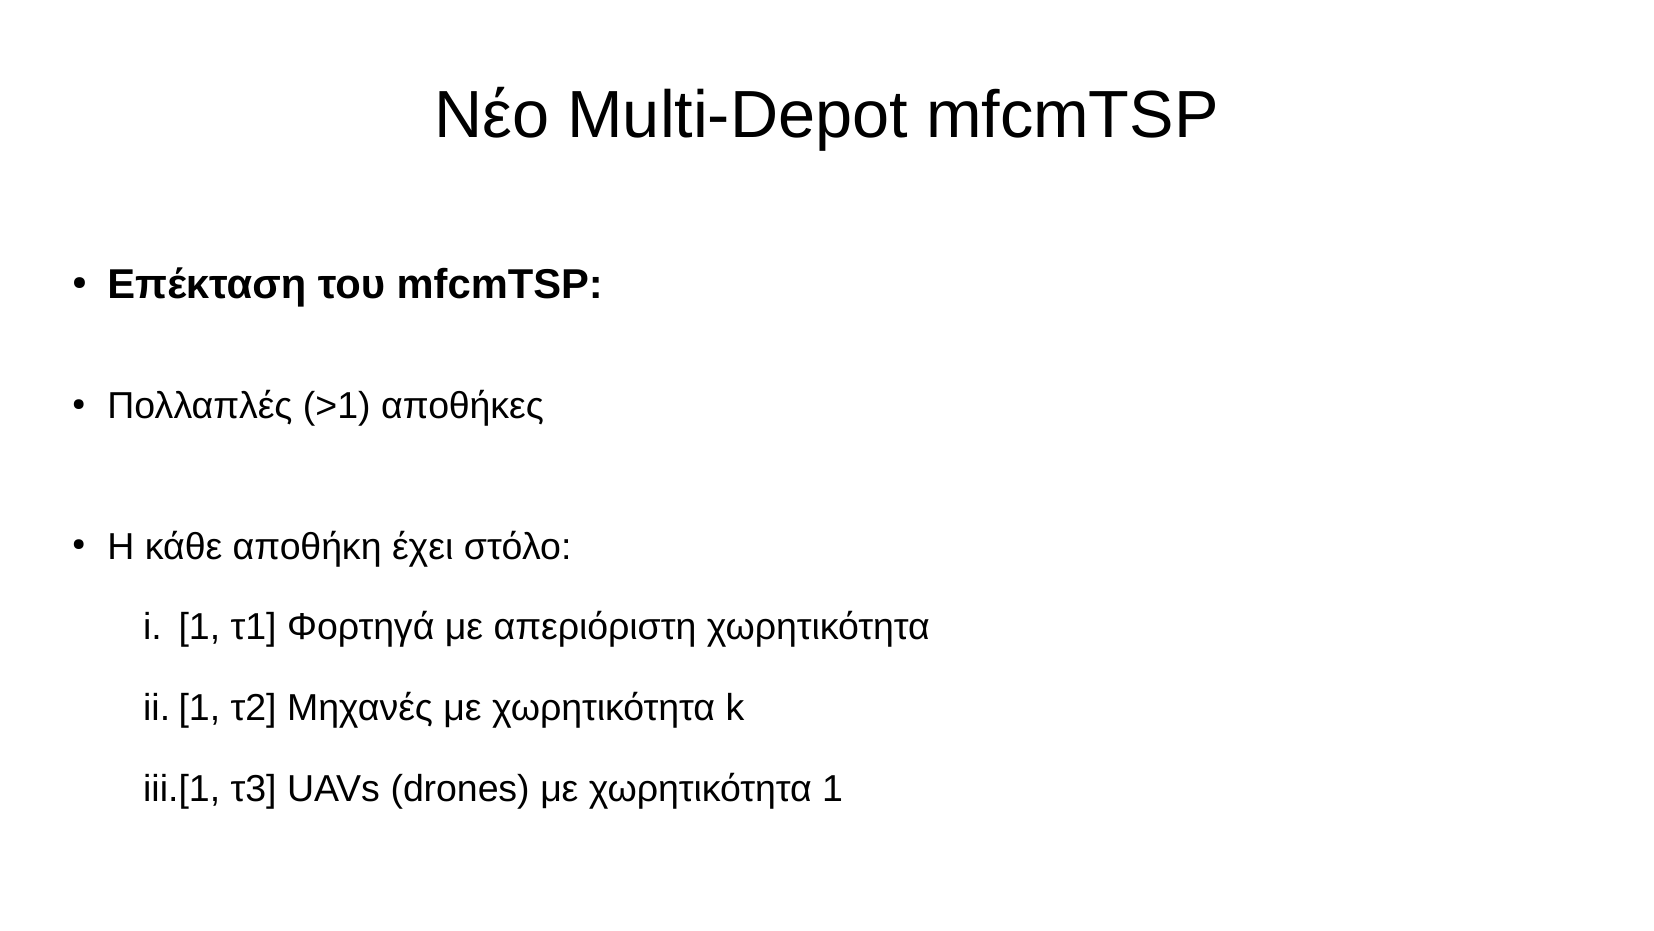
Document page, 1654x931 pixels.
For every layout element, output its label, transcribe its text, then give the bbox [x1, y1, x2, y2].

title Νέο Multi-Depot mfcmTSP [82, 37, 1571, 193]
subtitle Επέκταση του mfcmTSP: Πολλαπλές (>1) αποθήκες Η κάθε αποθήκη έχει στόλο: [1, τ1] Φορτηγά με απεριόριστη χωρητικότητα [1, τ2] Μηχανές με χωρητικότητα k [1, τ3] UAVs (drones) με χωρητικότητα 1 [72, 187, 1561, 931]
